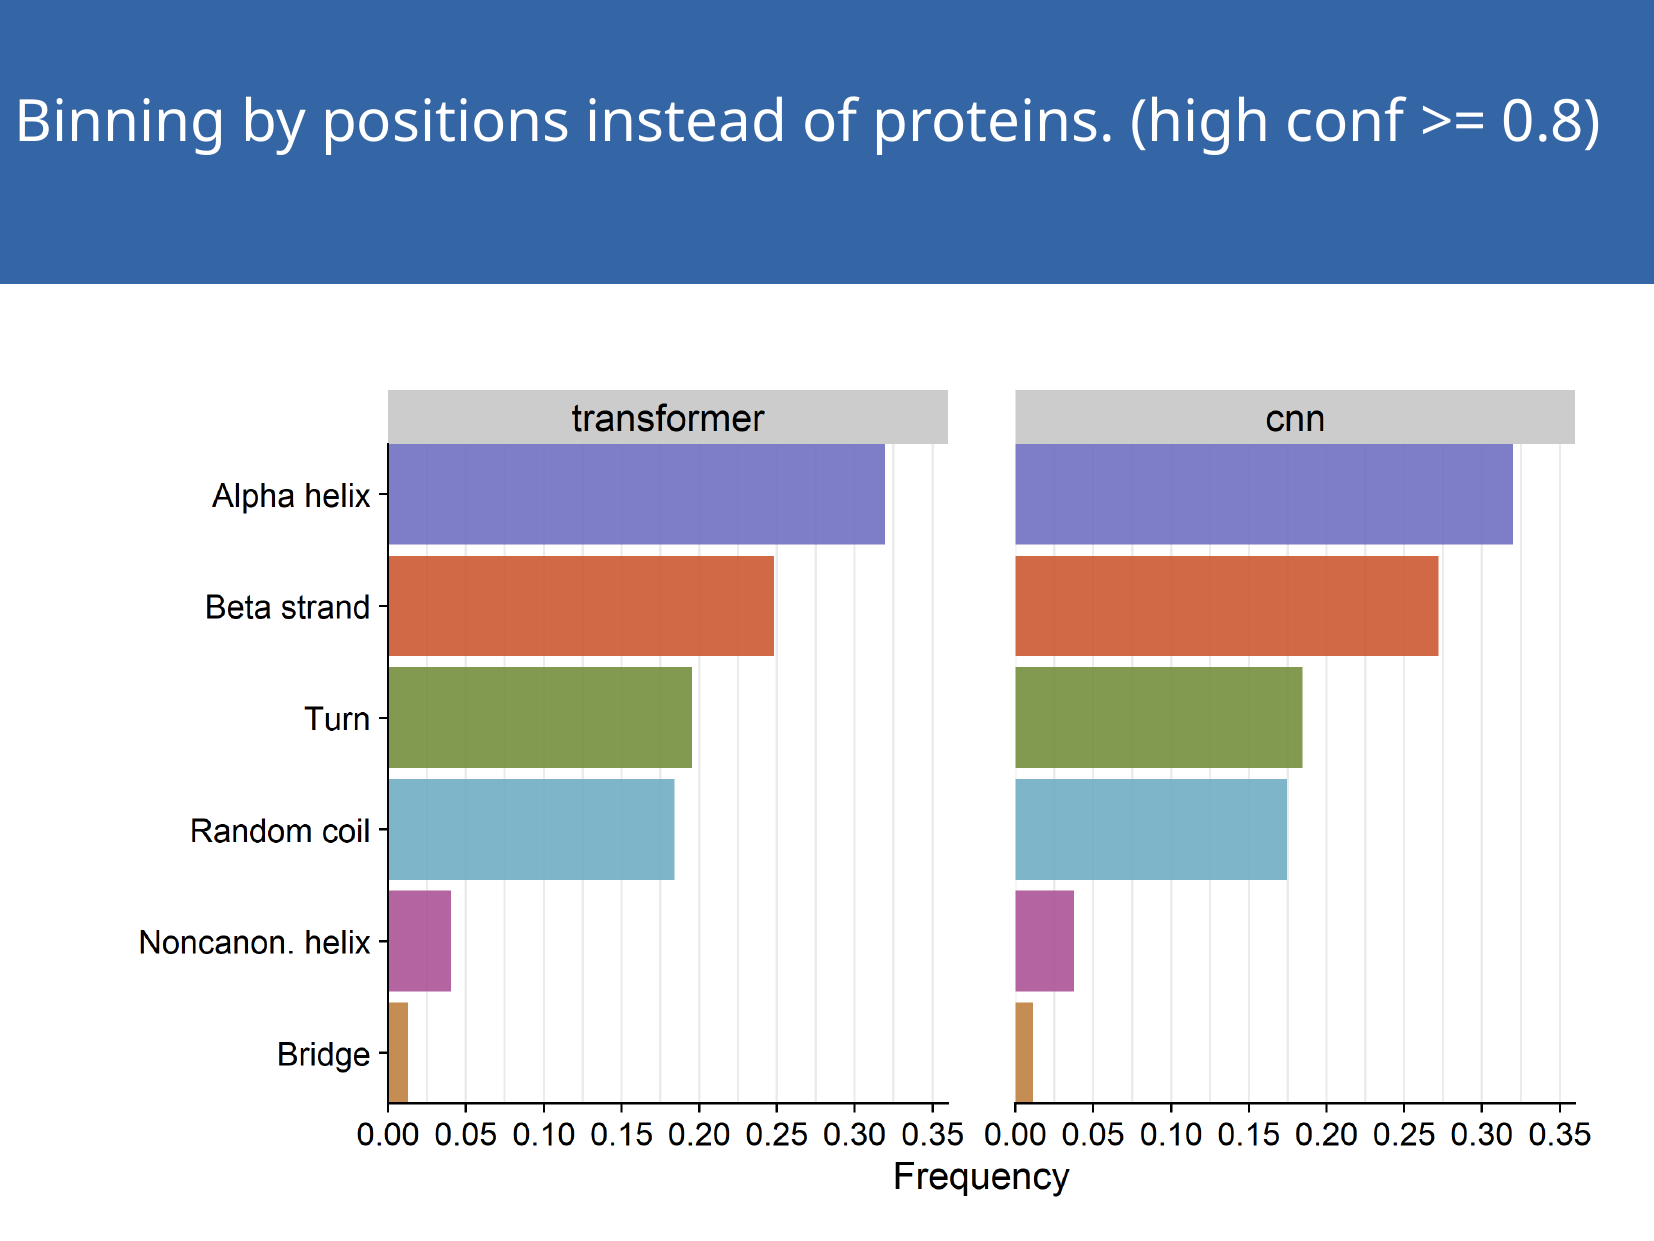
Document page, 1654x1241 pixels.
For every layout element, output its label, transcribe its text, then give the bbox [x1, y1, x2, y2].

picture [75, 371, 1594, 1216]
text_box Binning by positions instead of proteins. (high conf >= 0.8) [0, 0, 1654, 284]
